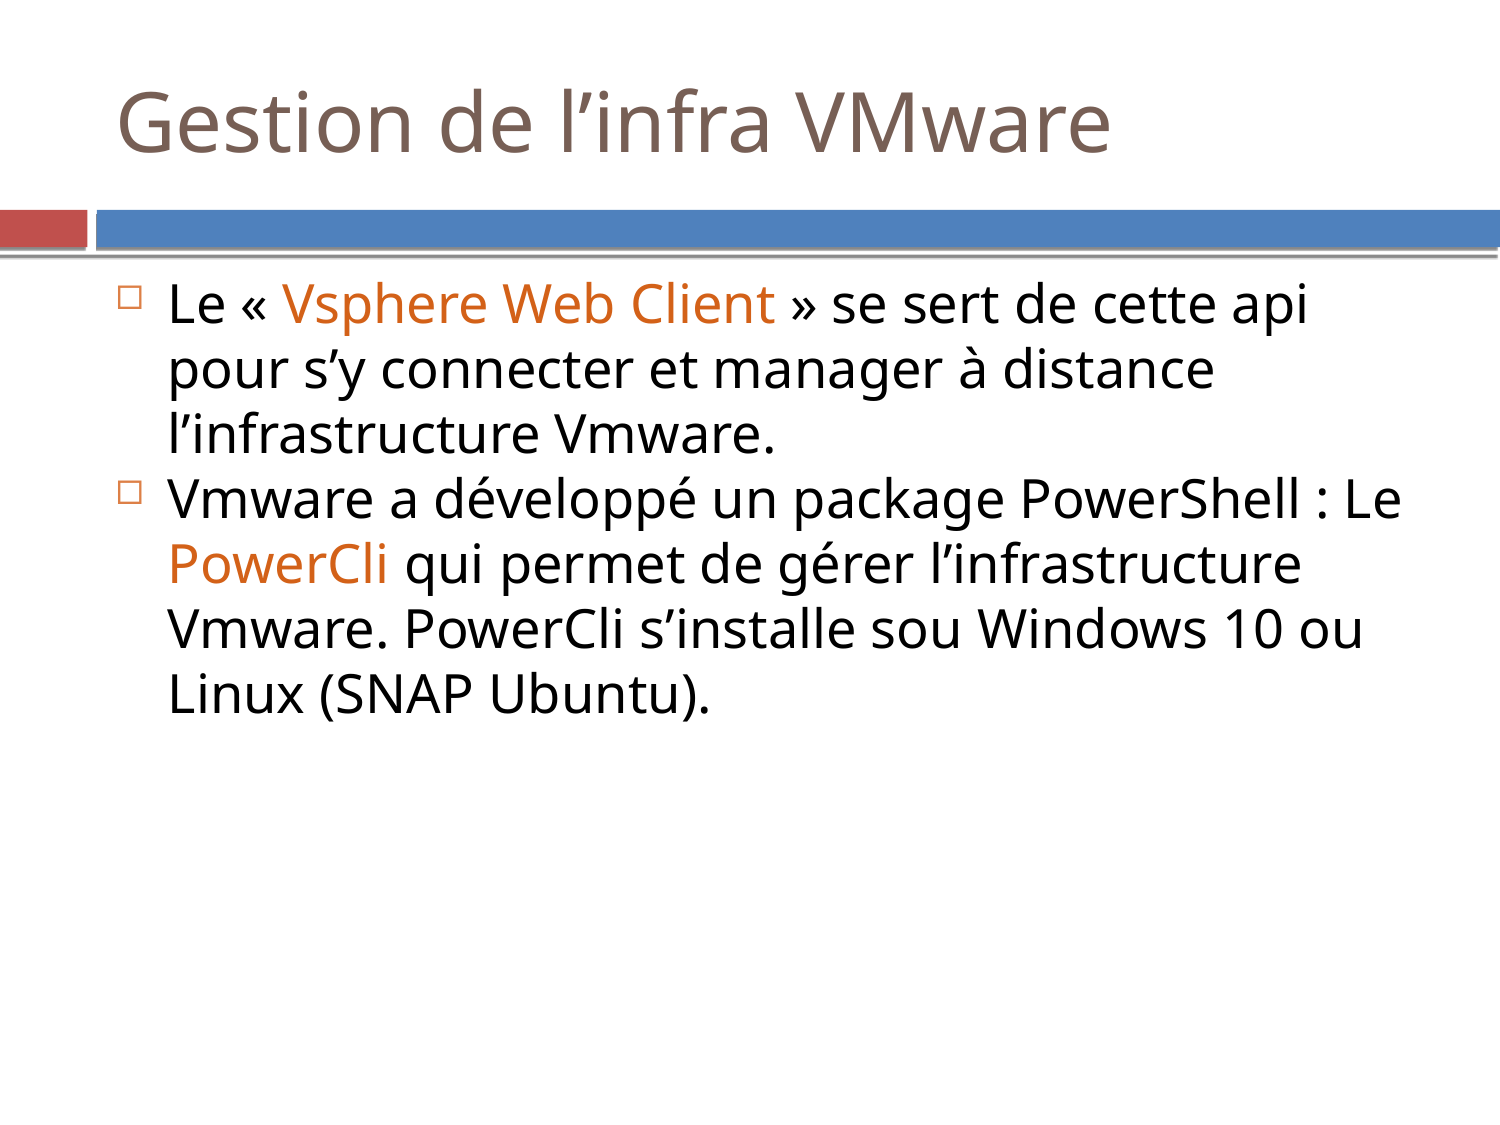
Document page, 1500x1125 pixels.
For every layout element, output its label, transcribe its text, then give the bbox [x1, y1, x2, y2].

text_box Gestion de l’infra VMware [100, 37, 1438, 200]
text_box Le « Vsphere Web Client » se sert de cette api pour s’y connecter et manager à distance l’infrastructure Vmware. Vmware a développé un package PowerShell : Le PowerCli qui permet de gérer l’infrastructure Vmware. PowerCli s’installe sou Windows 10 ou Linux (SNAP Ubuntu). [100, 262, 1438, 1000]
